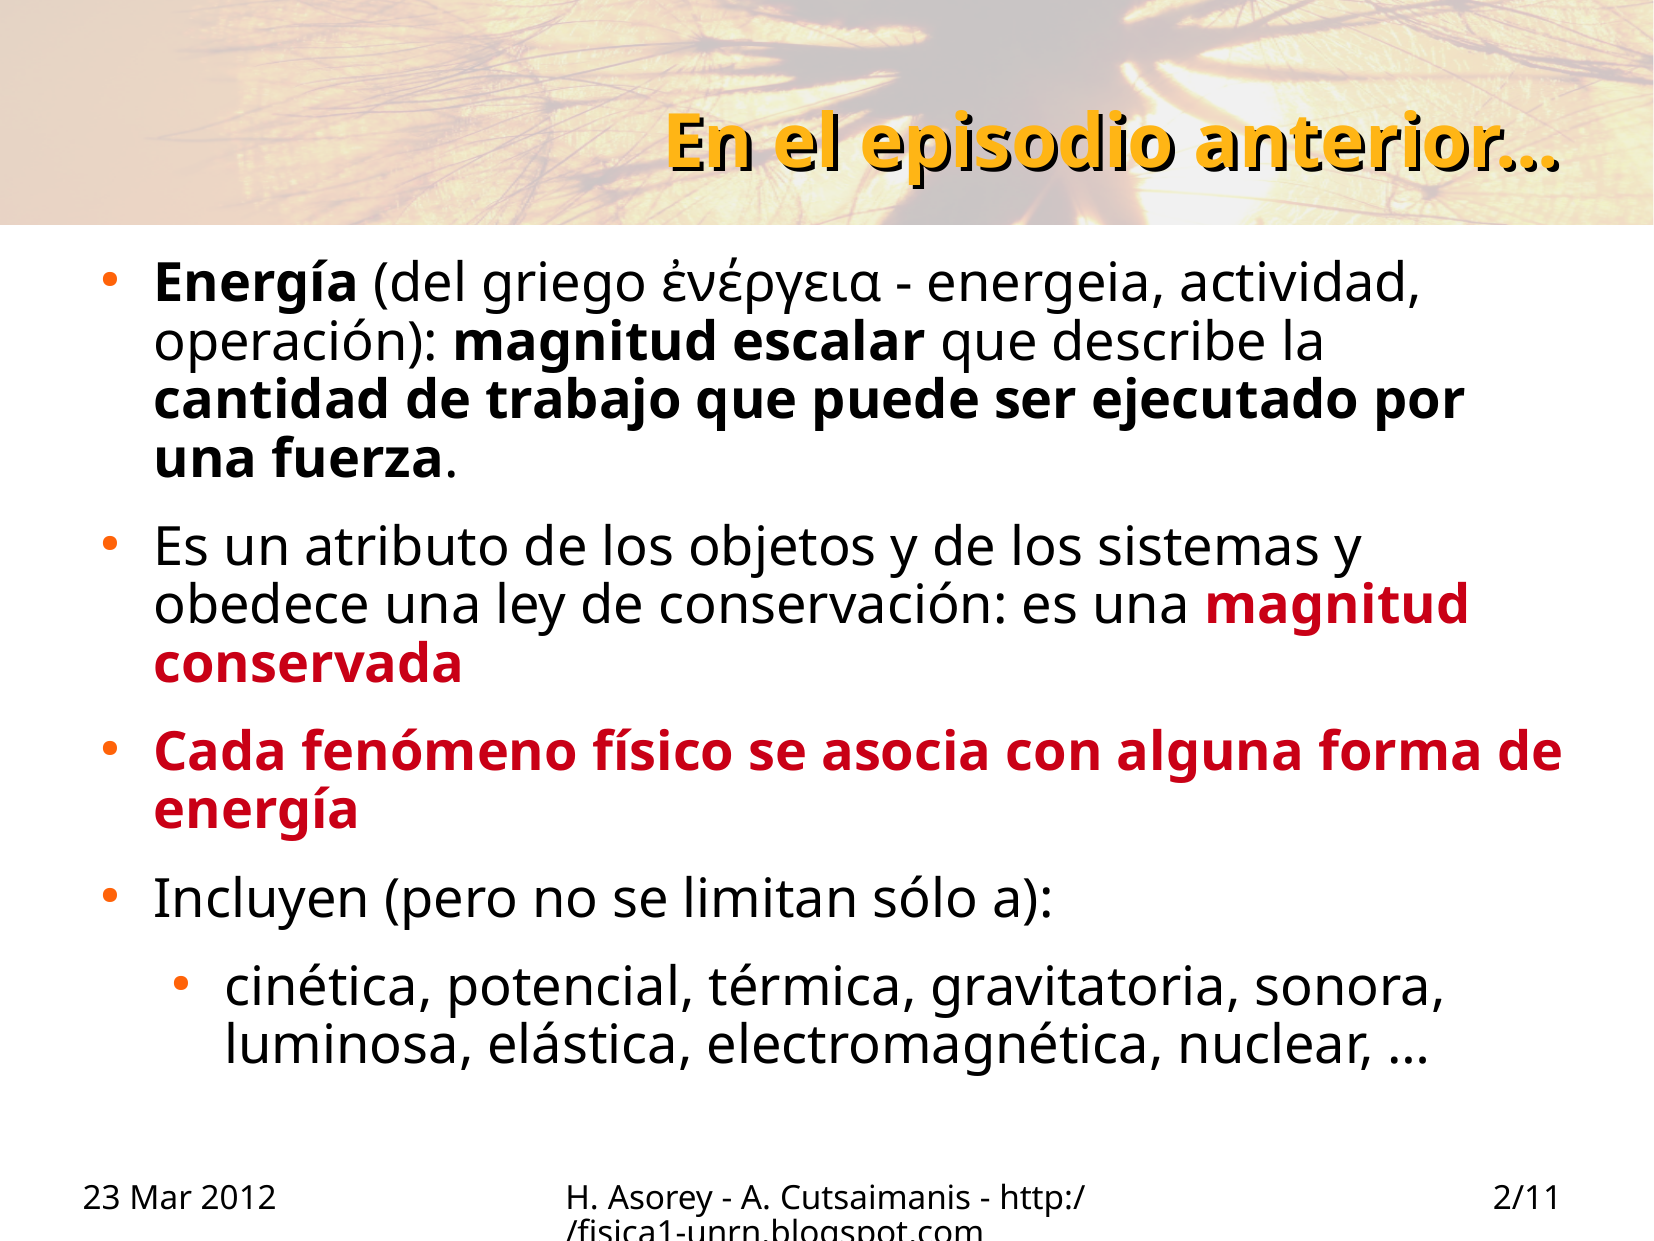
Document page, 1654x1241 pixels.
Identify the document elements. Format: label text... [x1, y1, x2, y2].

picture [0, 0, 1654, 225]
list Energía (del griego ἐνέργεια - energeia, actividad, operación): magnitud escalar que describe la cantidad de trabajo que puede ser ejecutado por una fuerza. Es un atributo de los objetos y de los sistemas y obedece una ley de conservación: es una magnitud conservada Cada fenómeno físico se asocia con alguna forma de energía Incluyen (pero no se limitan sólo a): cinética, potencial, térmica, gravitatoria, sonora, luminosa, elástica, electromagnética, nuclear, … [82, 255, 1571, 1141]
title En el episodio anterior... [86, 49, 1576, 226]
